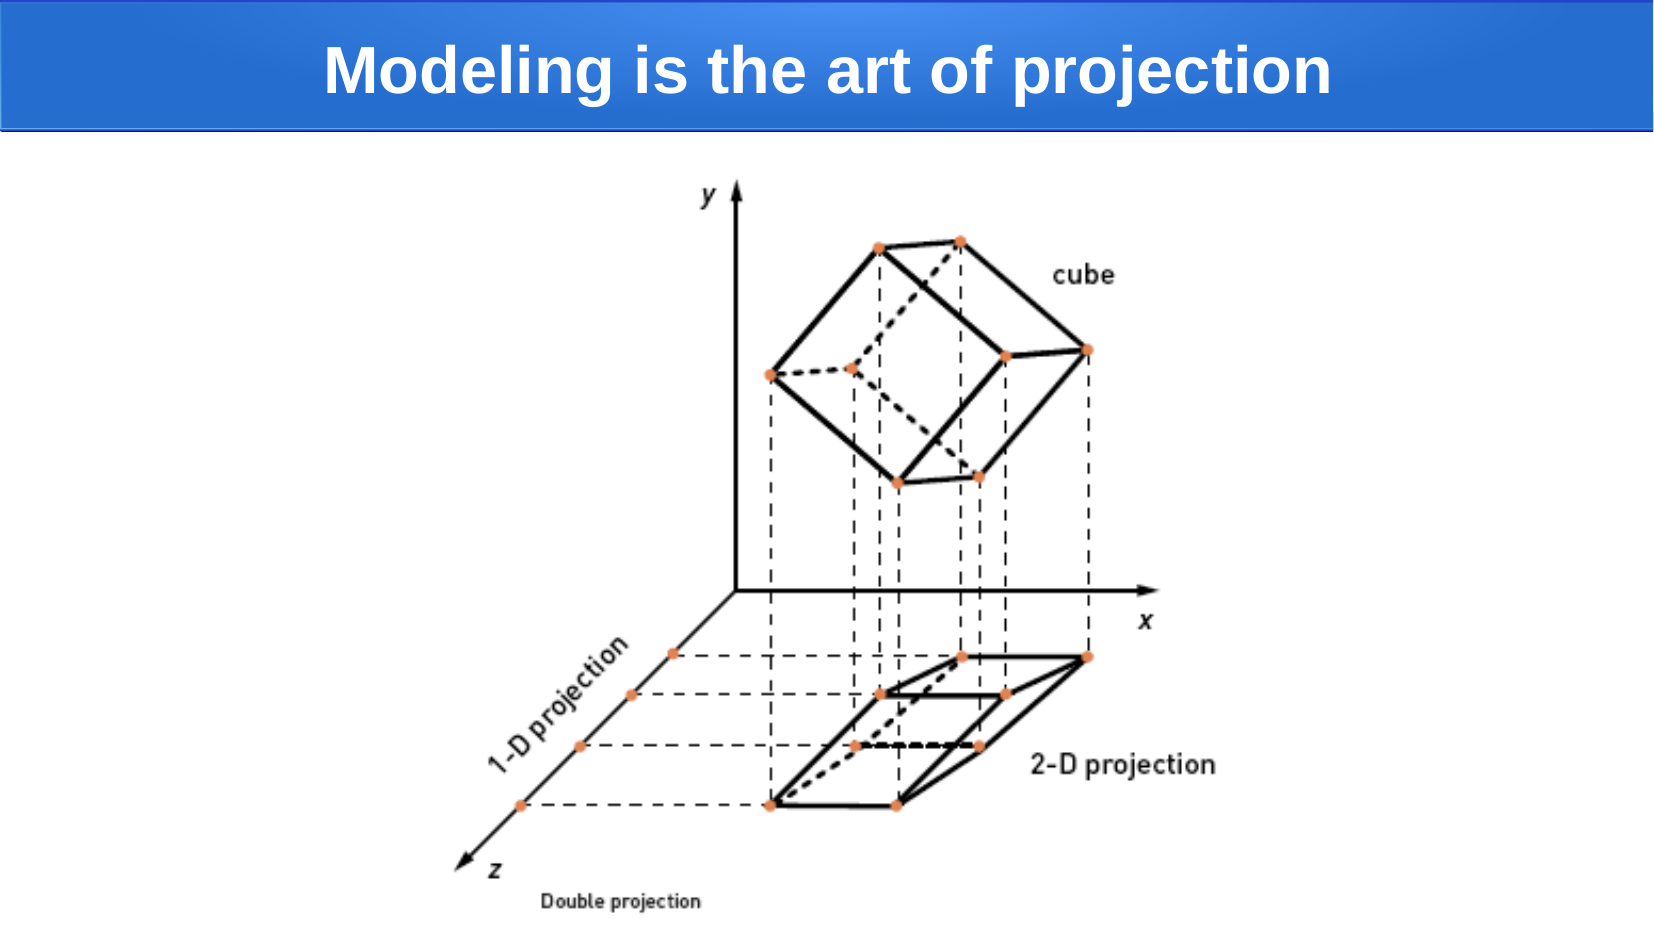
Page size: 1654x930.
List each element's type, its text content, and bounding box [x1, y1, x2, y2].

picture [440, 159, 1231, 930]
title Modeling is the art of projection [82, 5, 1576, 135]
